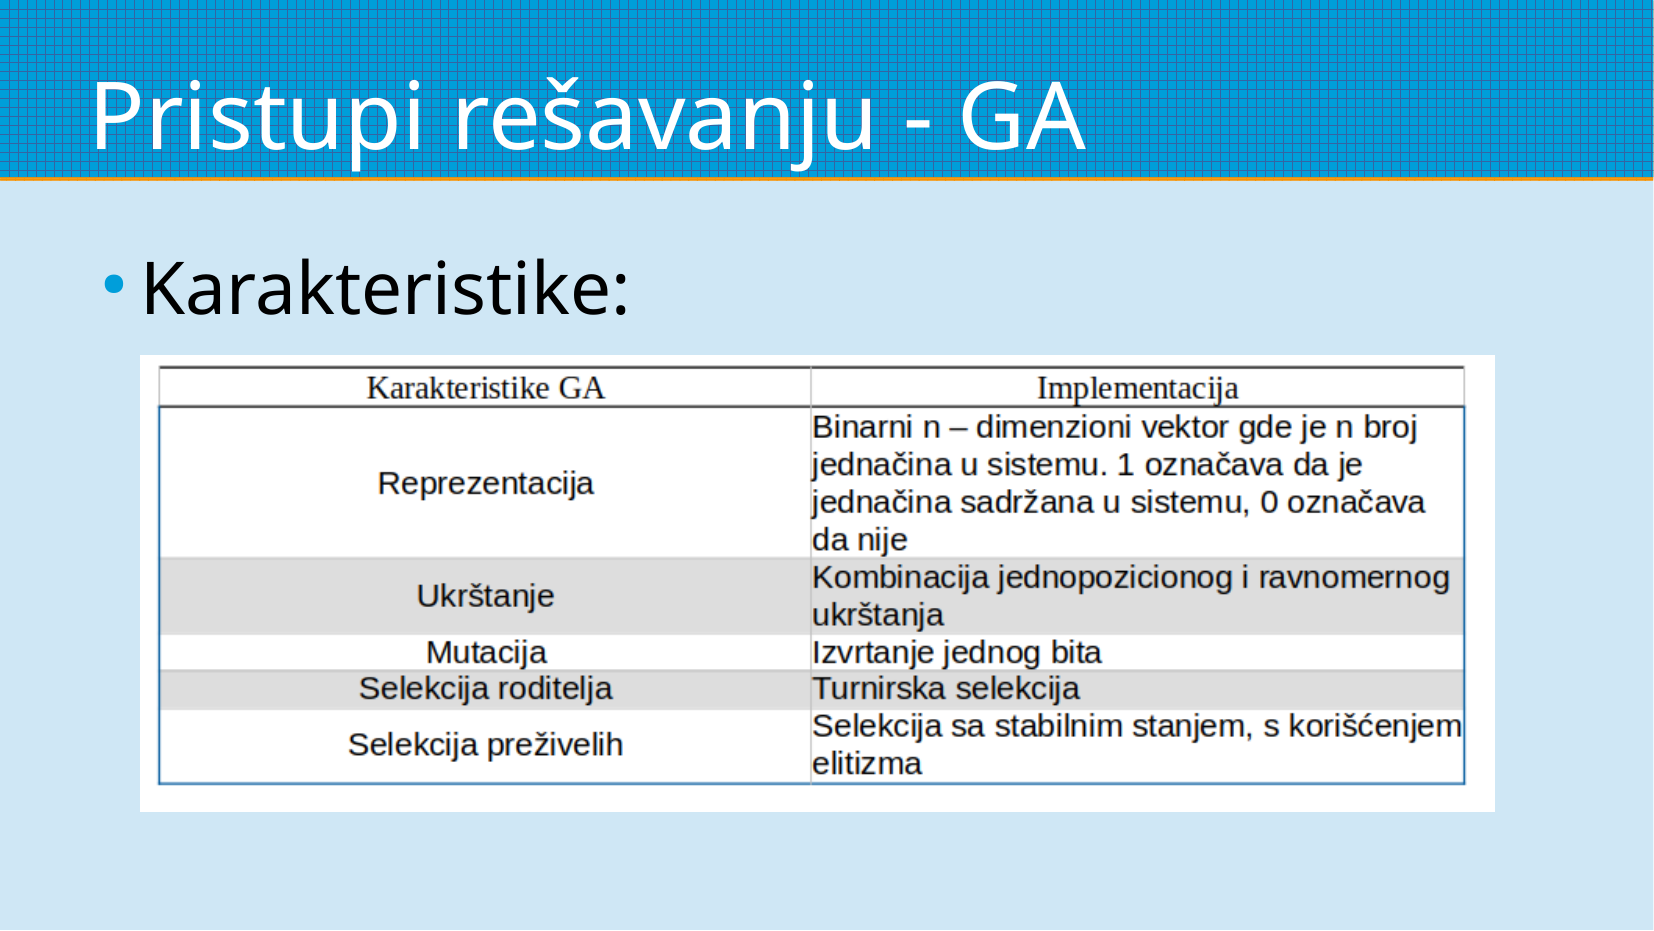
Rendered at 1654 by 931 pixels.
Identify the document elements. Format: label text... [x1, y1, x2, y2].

title Pristupi rešavanju - GA [88, 14, 1565, 178]
list Karakteristike: [88, 236, 826, 338]
picture [140, 355, 1495, 812]
